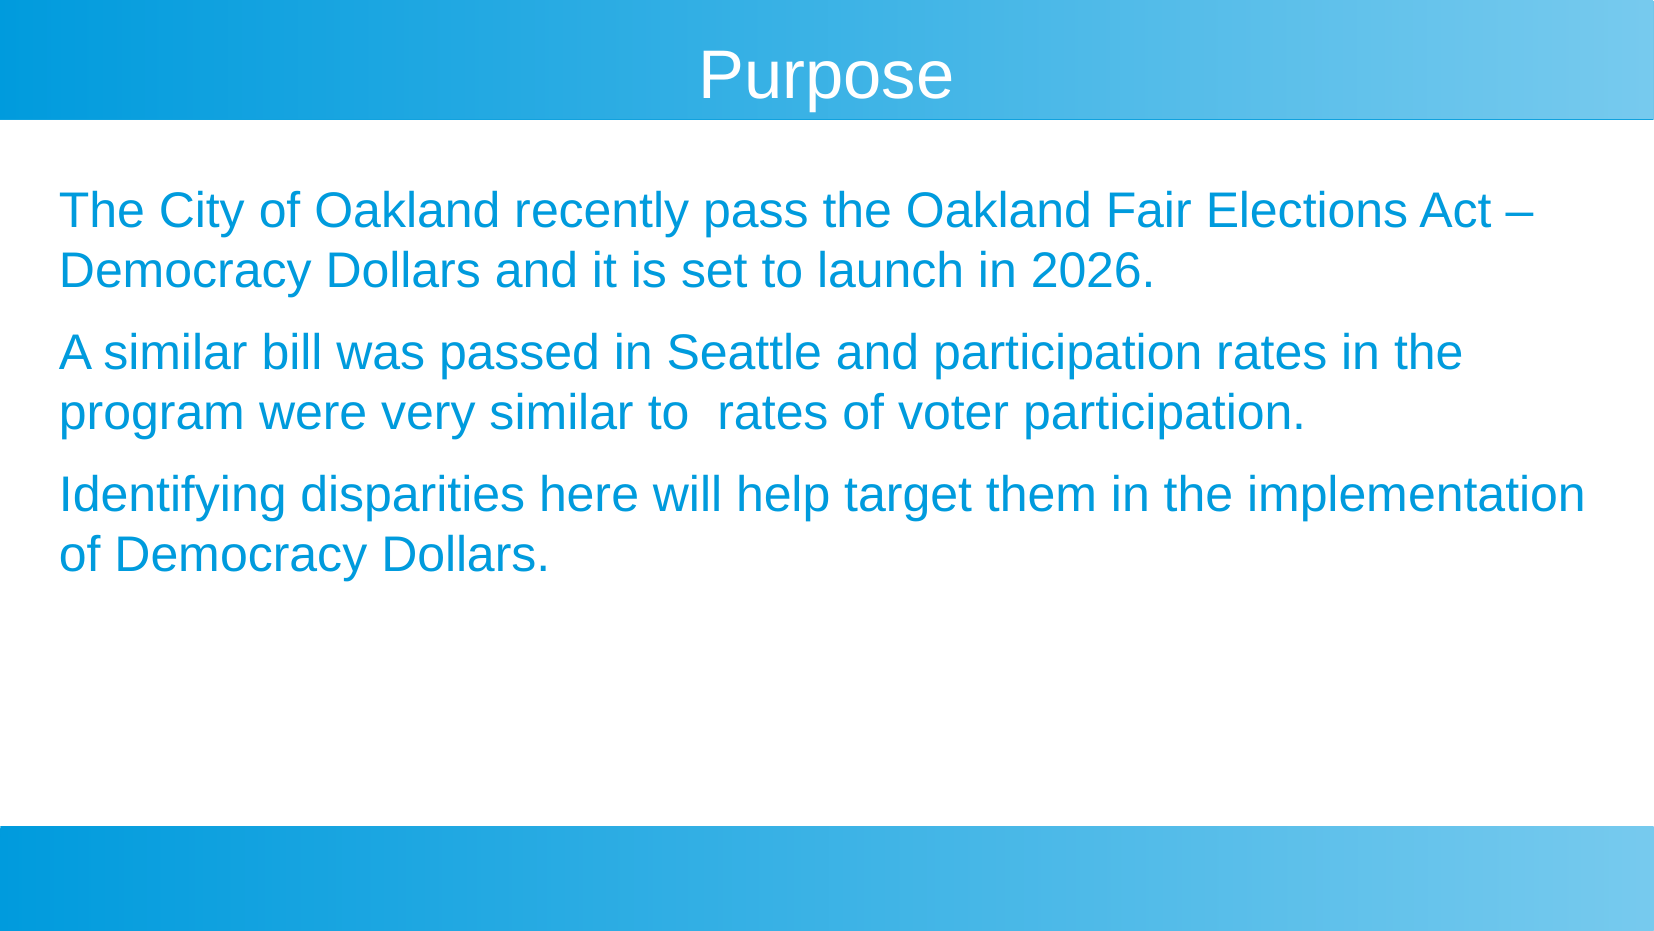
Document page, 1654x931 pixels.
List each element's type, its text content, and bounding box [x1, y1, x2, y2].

list The City of Oakland recently pass the Oakland Fair Elections Act – Democracy Dollars and it is set to launch in 2026. A similar bill was passed in Seattle and participation rates in the program were very similar to rates of voter participation. Identifying disparities here will help target them in the implementation of Democracy Dollars. [59, 177, 1595, 768]
title Purpose [59, 29, 1595, 108]
